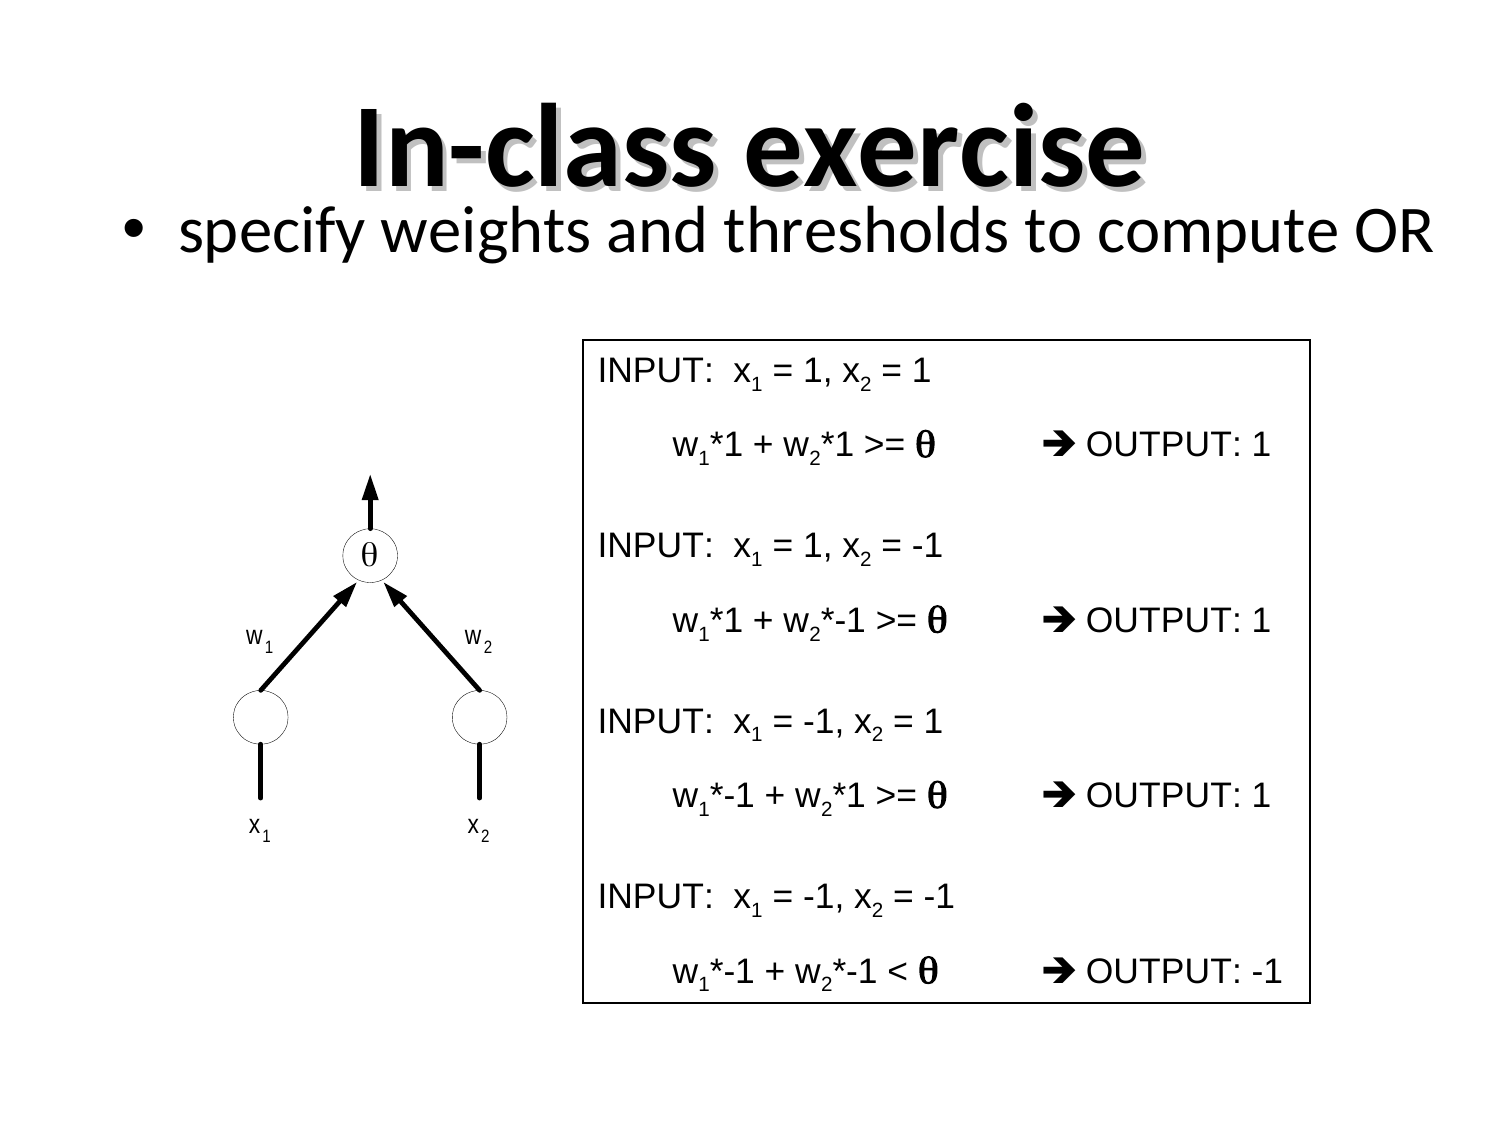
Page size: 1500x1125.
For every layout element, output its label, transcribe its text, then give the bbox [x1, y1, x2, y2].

text_box INPUT: x1 = 1, x2 = 1 w1*1 + w2*1 >=   OUTPUT: 1 INPUT: x1 = 1, x2 = -1 w1*1 + w2*-1 >=   OUTPUT: 1 INPUT: x1 = -1, x2 = 1 w1*-1 + w2*1 >=   OUTPUT: 1 INPUT: x1 = -1, x2 = -1 w1*-1 + w2*-1 <   OUTPUT: -1 [583, 339, 1310, 1004]
title In-class exercise [75, 45, 1426, 233]
chart [178, 445, 562, 879]
list specify weights and thresholds to compute OR [107, 187, 1467, 282]
